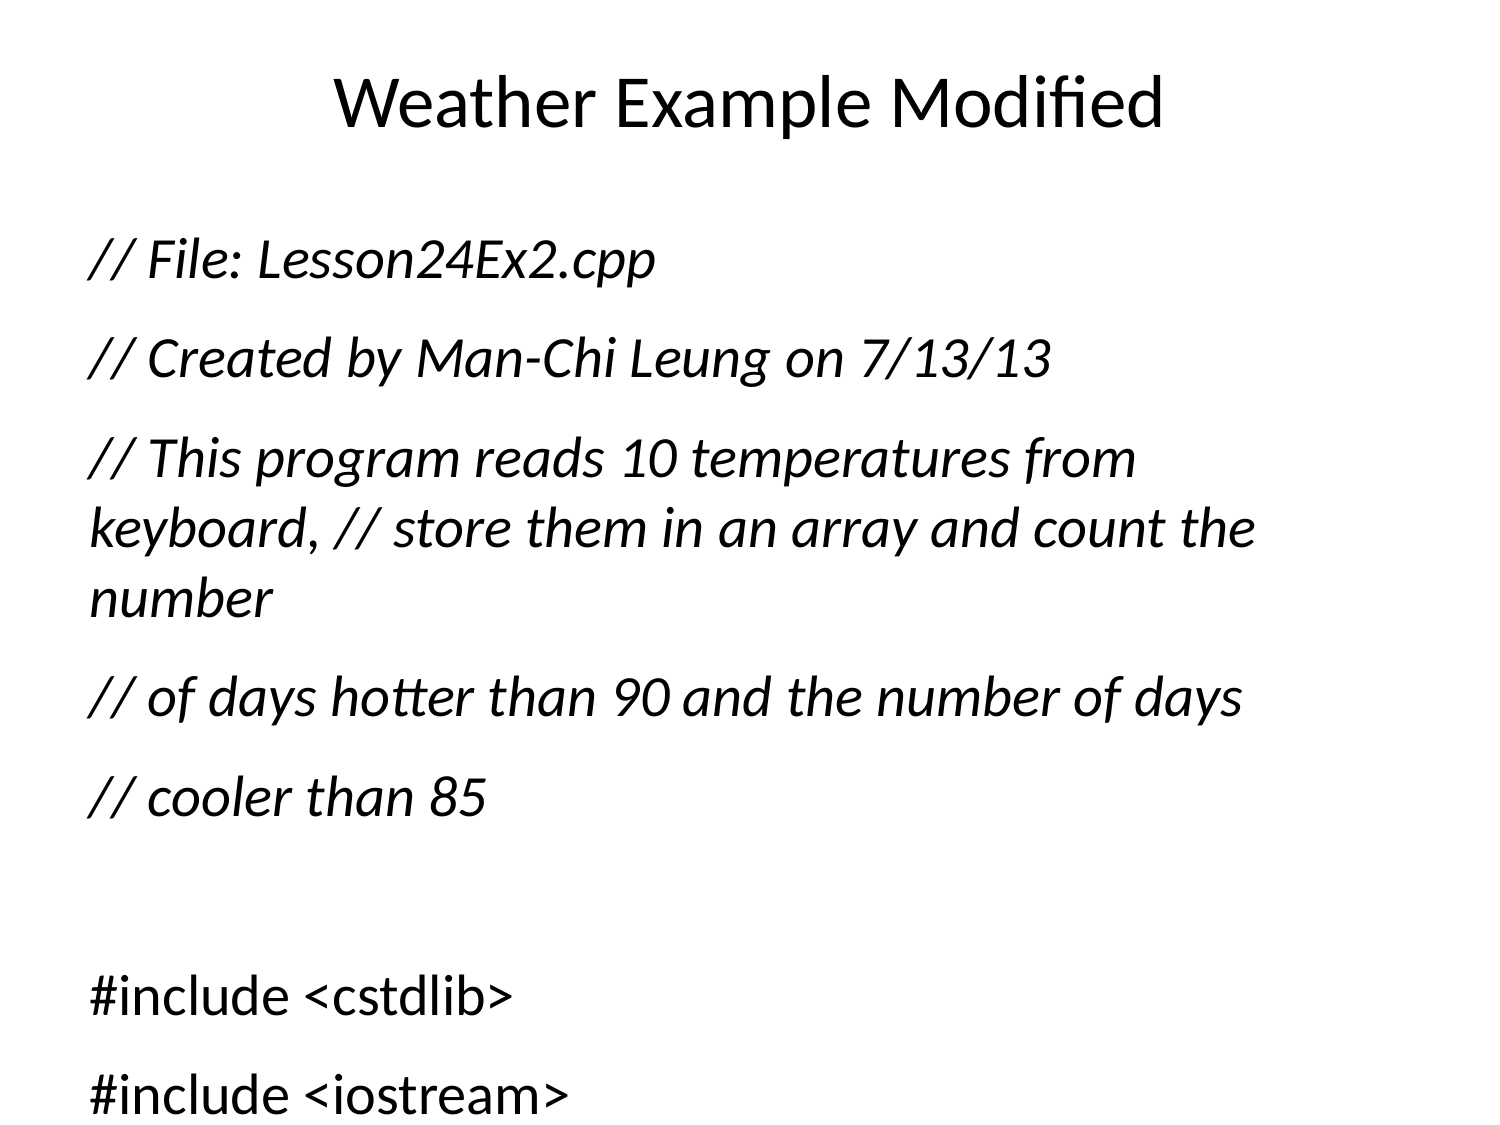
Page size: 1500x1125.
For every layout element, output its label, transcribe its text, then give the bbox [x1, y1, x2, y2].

list // File: Lesson24Ex2.cpp // Created by Man-Chi Leung on 7/13/13 // This program reads 10 temperatures from keyboard, // store them in an array and count the number // of days hotter than 90 and the number of days // cooler than 85 #include <cstdlib> #include <iostream> using namespace std; [75, 212, 1425, 1005]
title Weather Example Modified [75, 45, 1425, 212]
